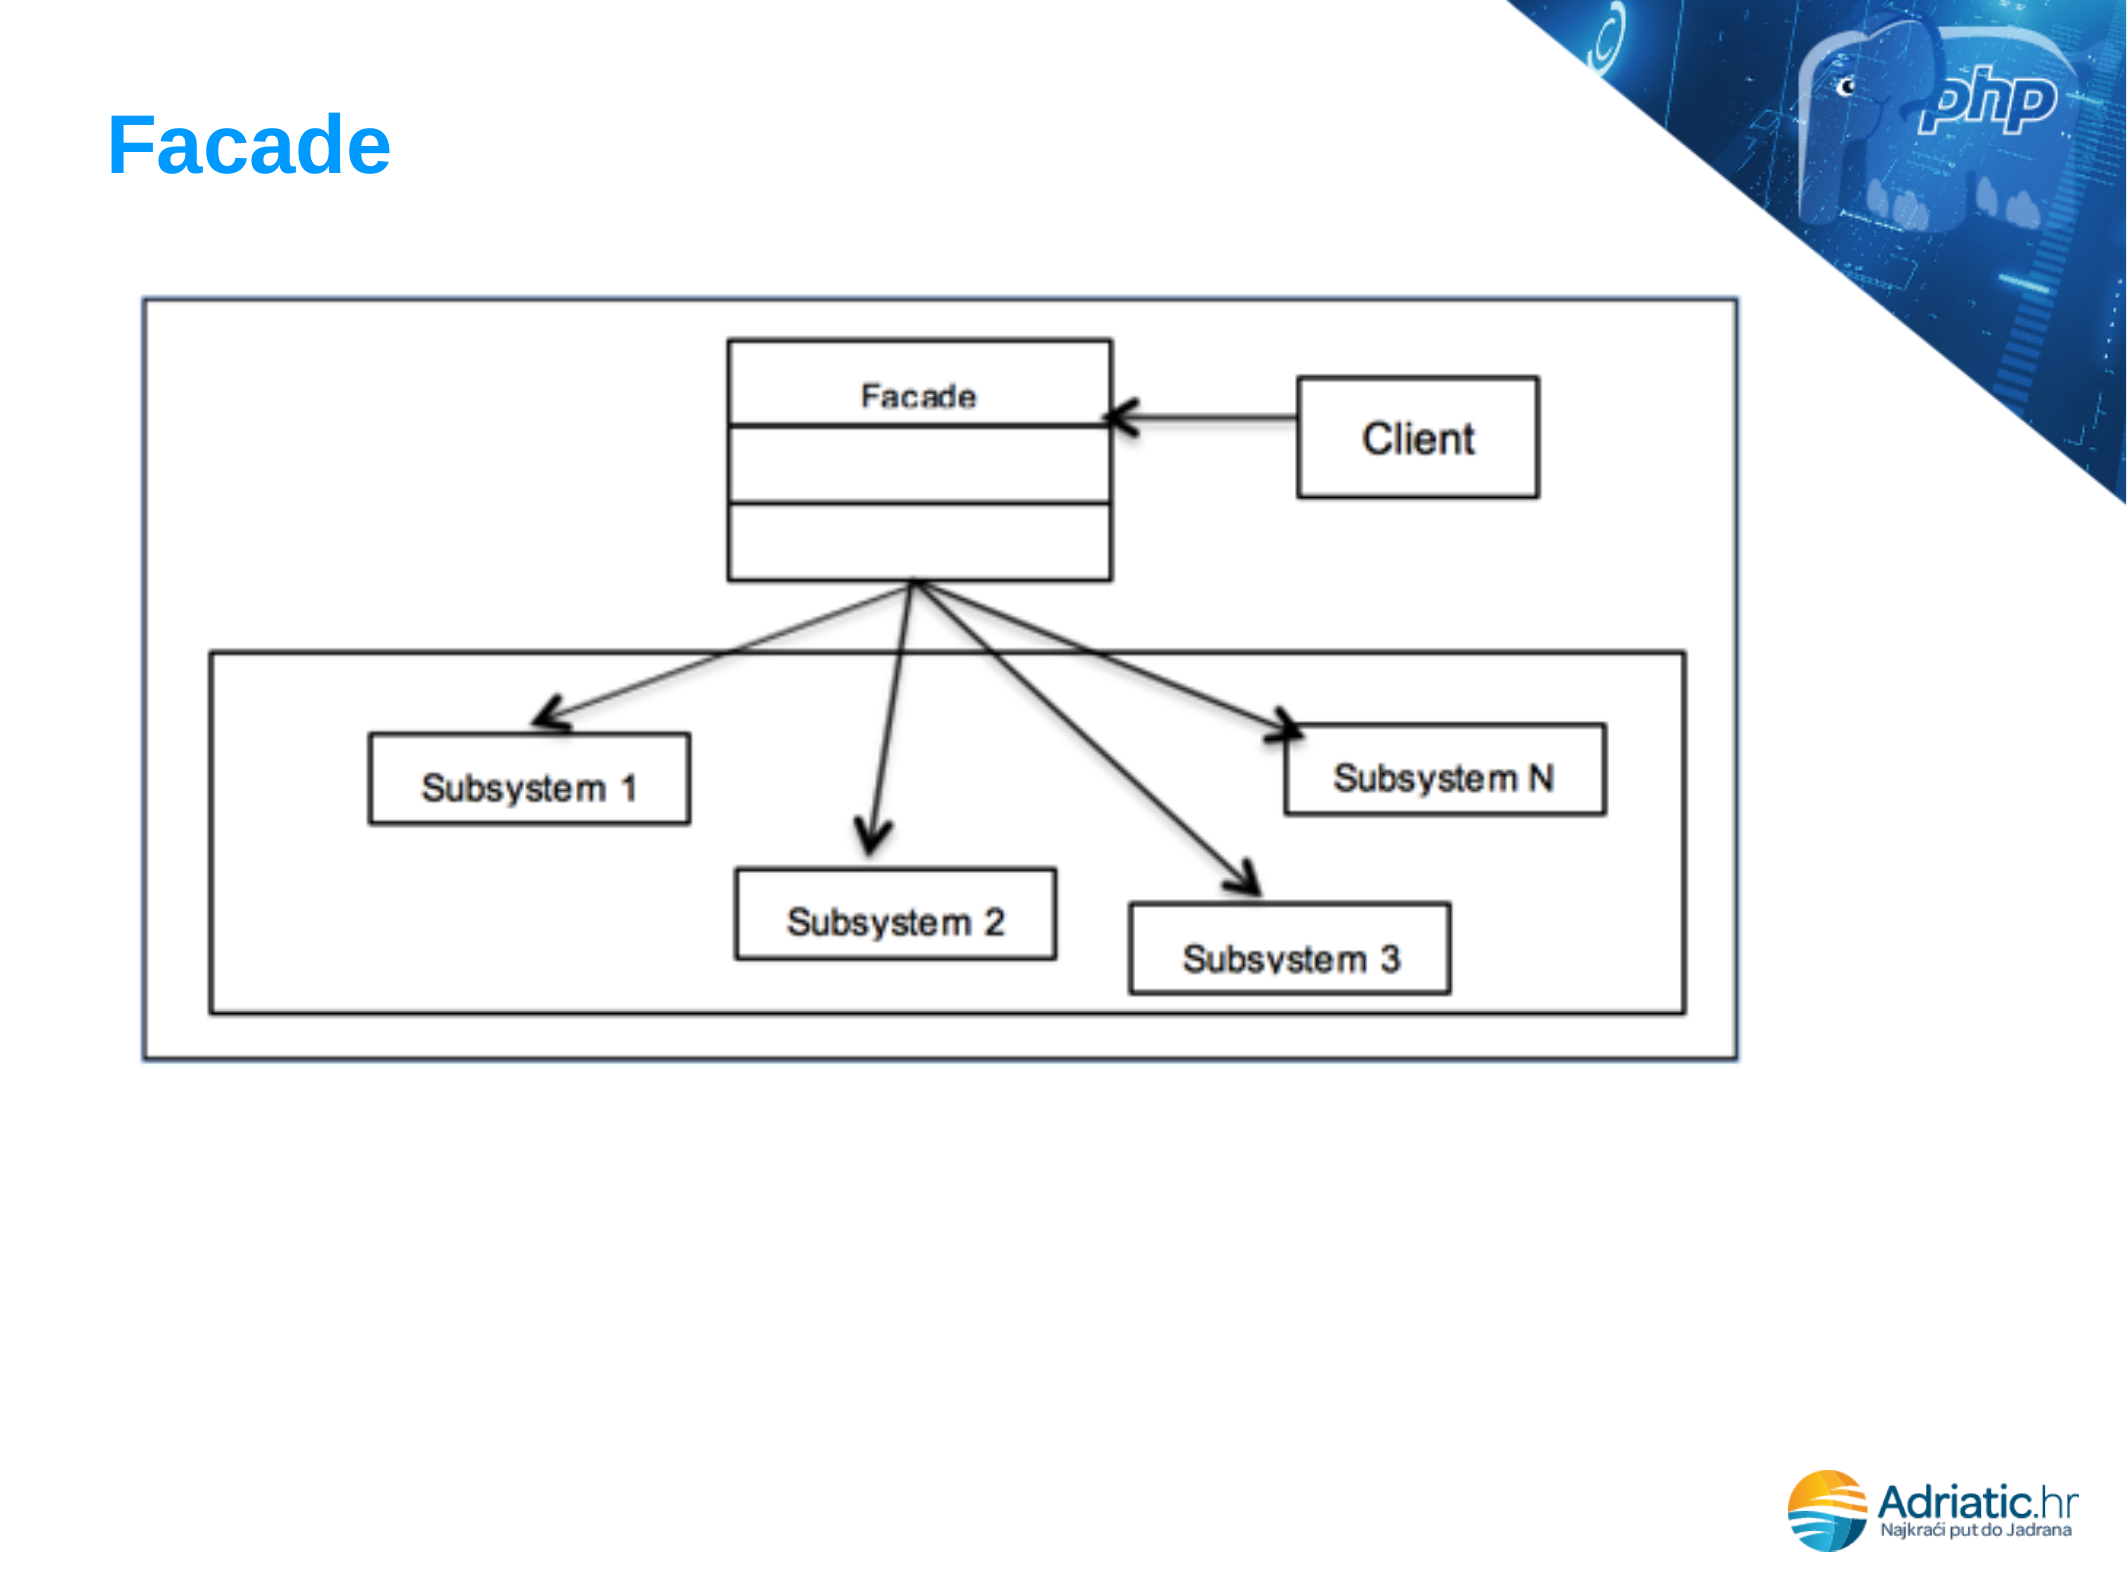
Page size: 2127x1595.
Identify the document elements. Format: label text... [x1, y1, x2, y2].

picture [104, 0, 2127, 1099]
picture [1788, 1470, 2079, 1552]
title Facade [106, 70, 1630, 219]
